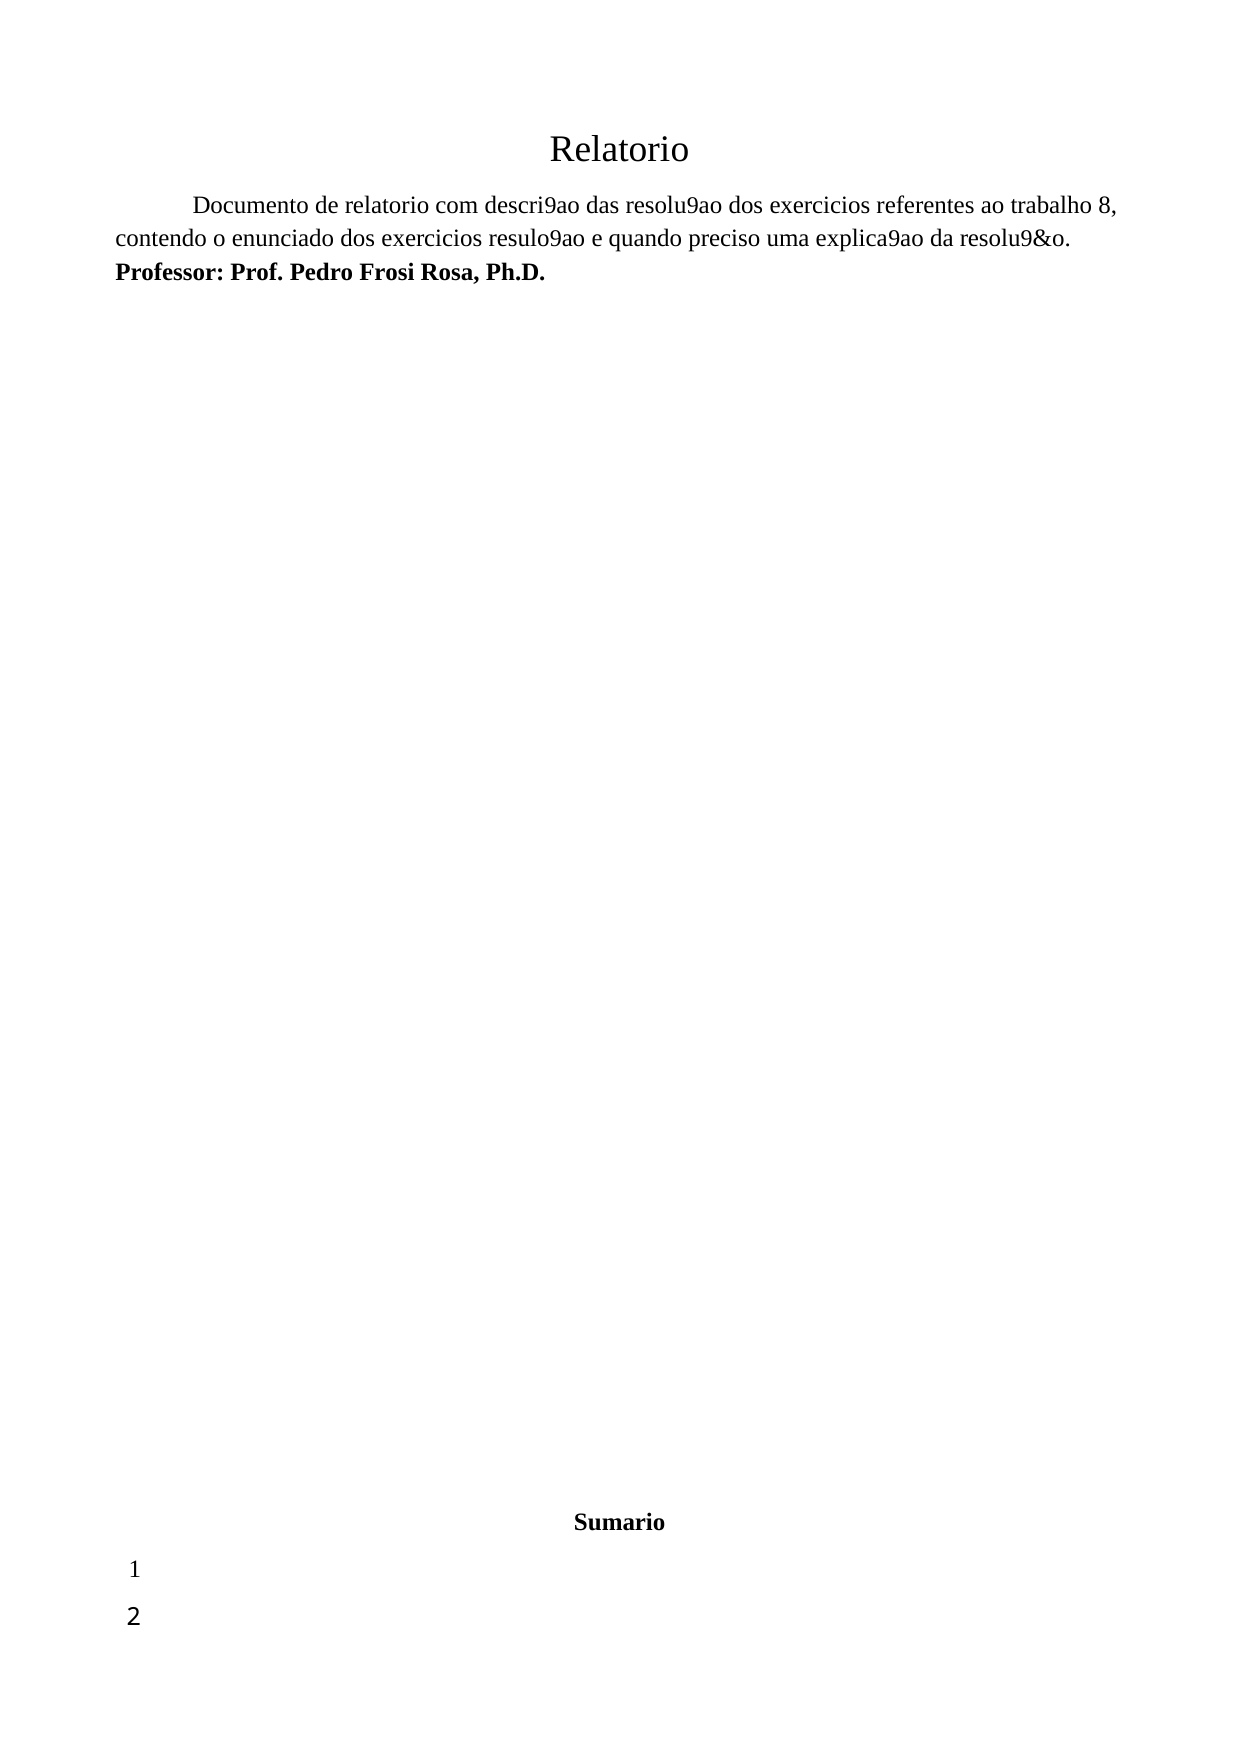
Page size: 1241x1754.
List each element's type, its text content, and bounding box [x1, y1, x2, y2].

text_box Sumario [572, 1505, 668, 1529]
text_box 1 [129, 1553, 141, 1575]
text_box 2 [126, 1600, 143, 1623]
text_box Relatorio [548, 123, 692, 156]
text_box Documento de relatorio com descri9ao das resolu9ao dos exercicios referentes ao trabalho 8, contendo o enunciado dos exercicios resulo9ao e quando preciso uma explica9ao da resolu9&o. Professor: Prof. Pedro Frosi Rosa, Ph.D. [115, 184, 1124, 294]
